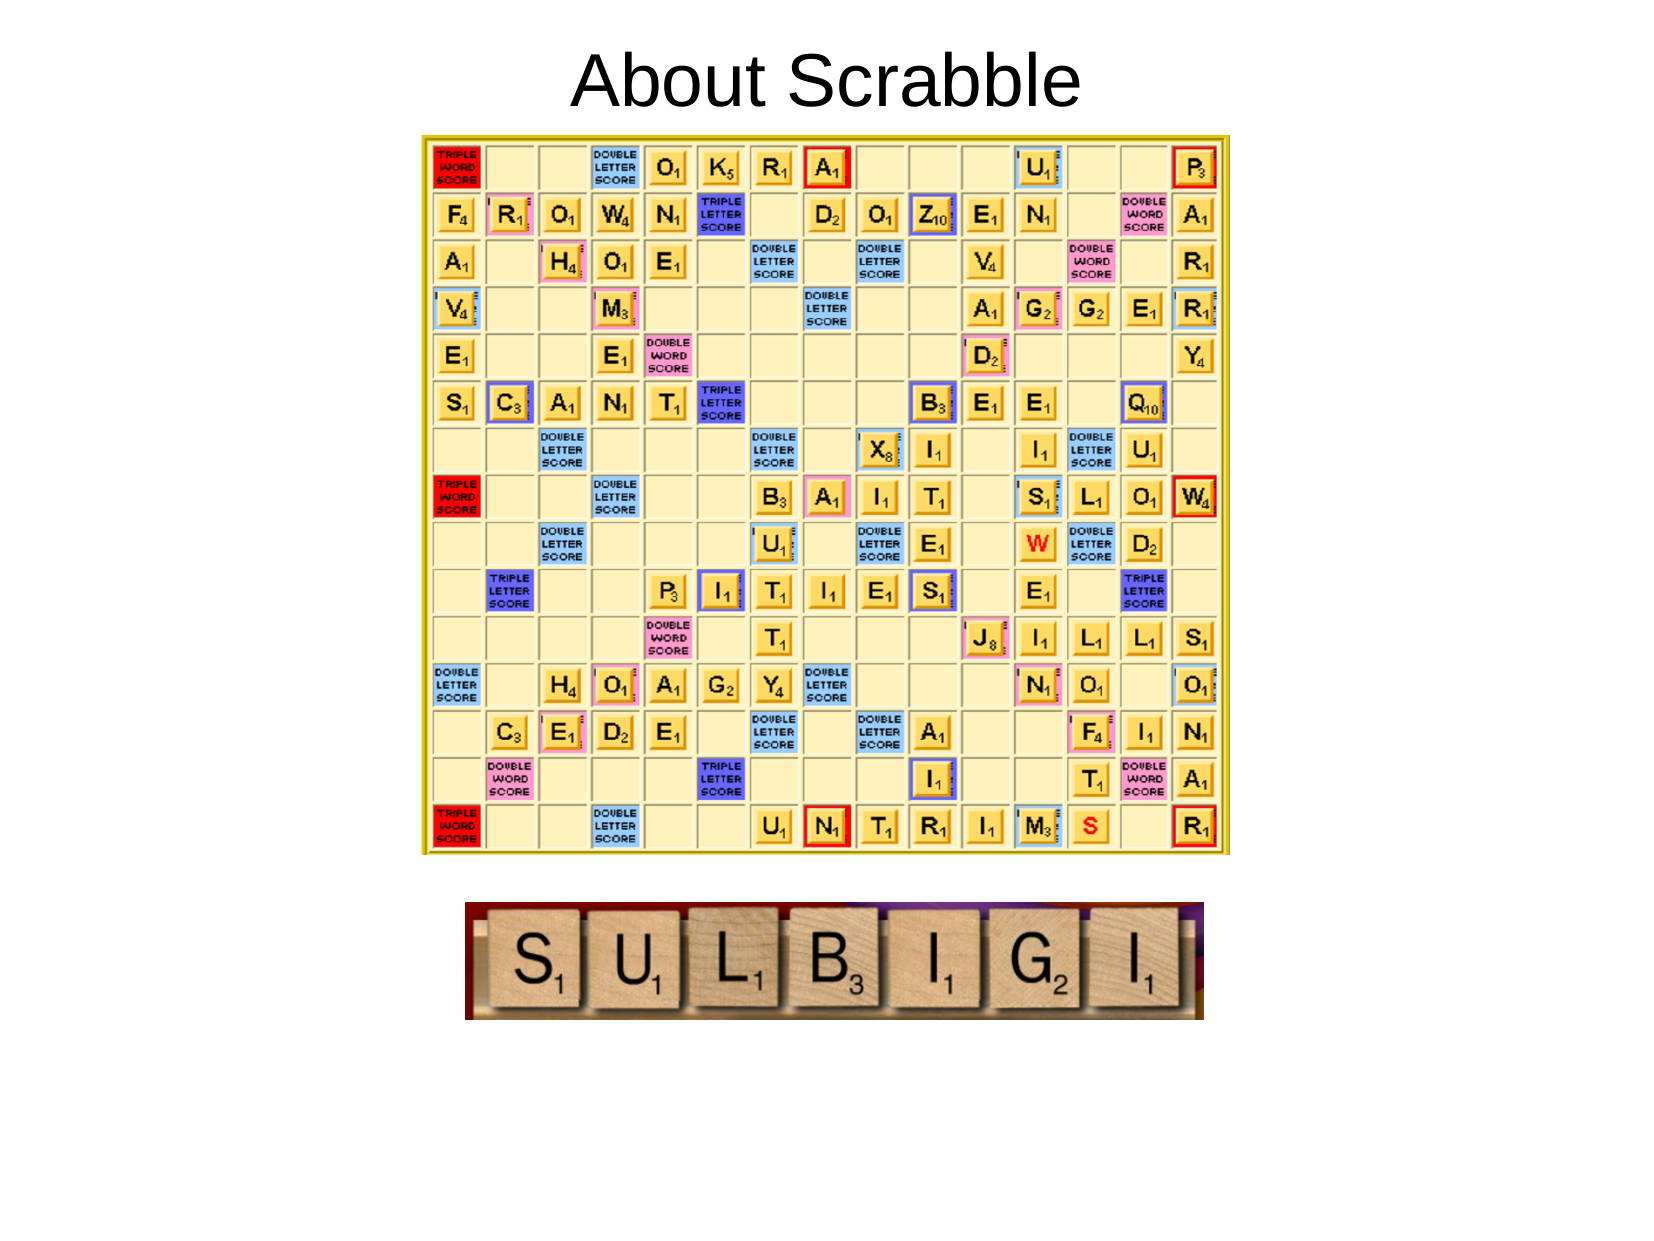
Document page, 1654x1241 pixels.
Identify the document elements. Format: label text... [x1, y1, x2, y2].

picture [420, 135, 1230, 856]
title About Scrabble [82, 38, 1571, 123]
picture [465, 902, 1204, 1021]
